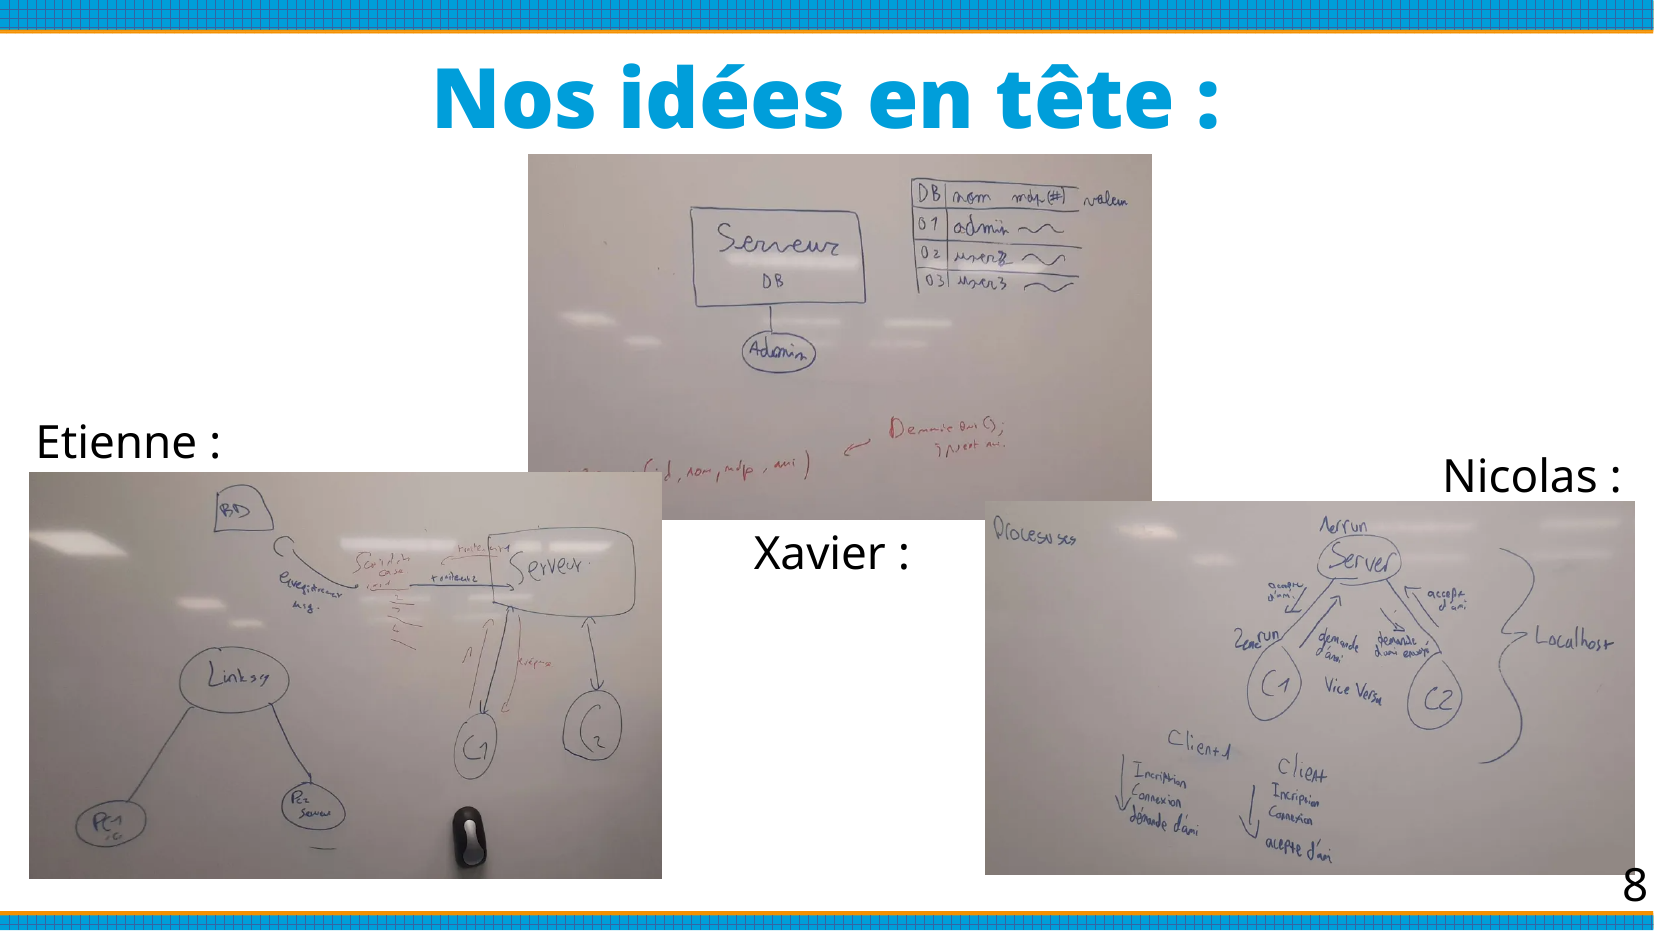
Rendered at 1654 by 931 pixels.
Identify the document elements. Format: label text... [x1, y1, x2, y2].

text_box Xavier : [747, 519, 916, 583]
text_box Etienne : [29, 409, 223, 473]
subtitle Nos idées en tête : [88, 37, 1565, 155]
text_box Nicolas : [1436, 442, 1625, 507]
picture [29, 154, 1635, 879]
text_box 8 [1616, 852, 1654, 916]
